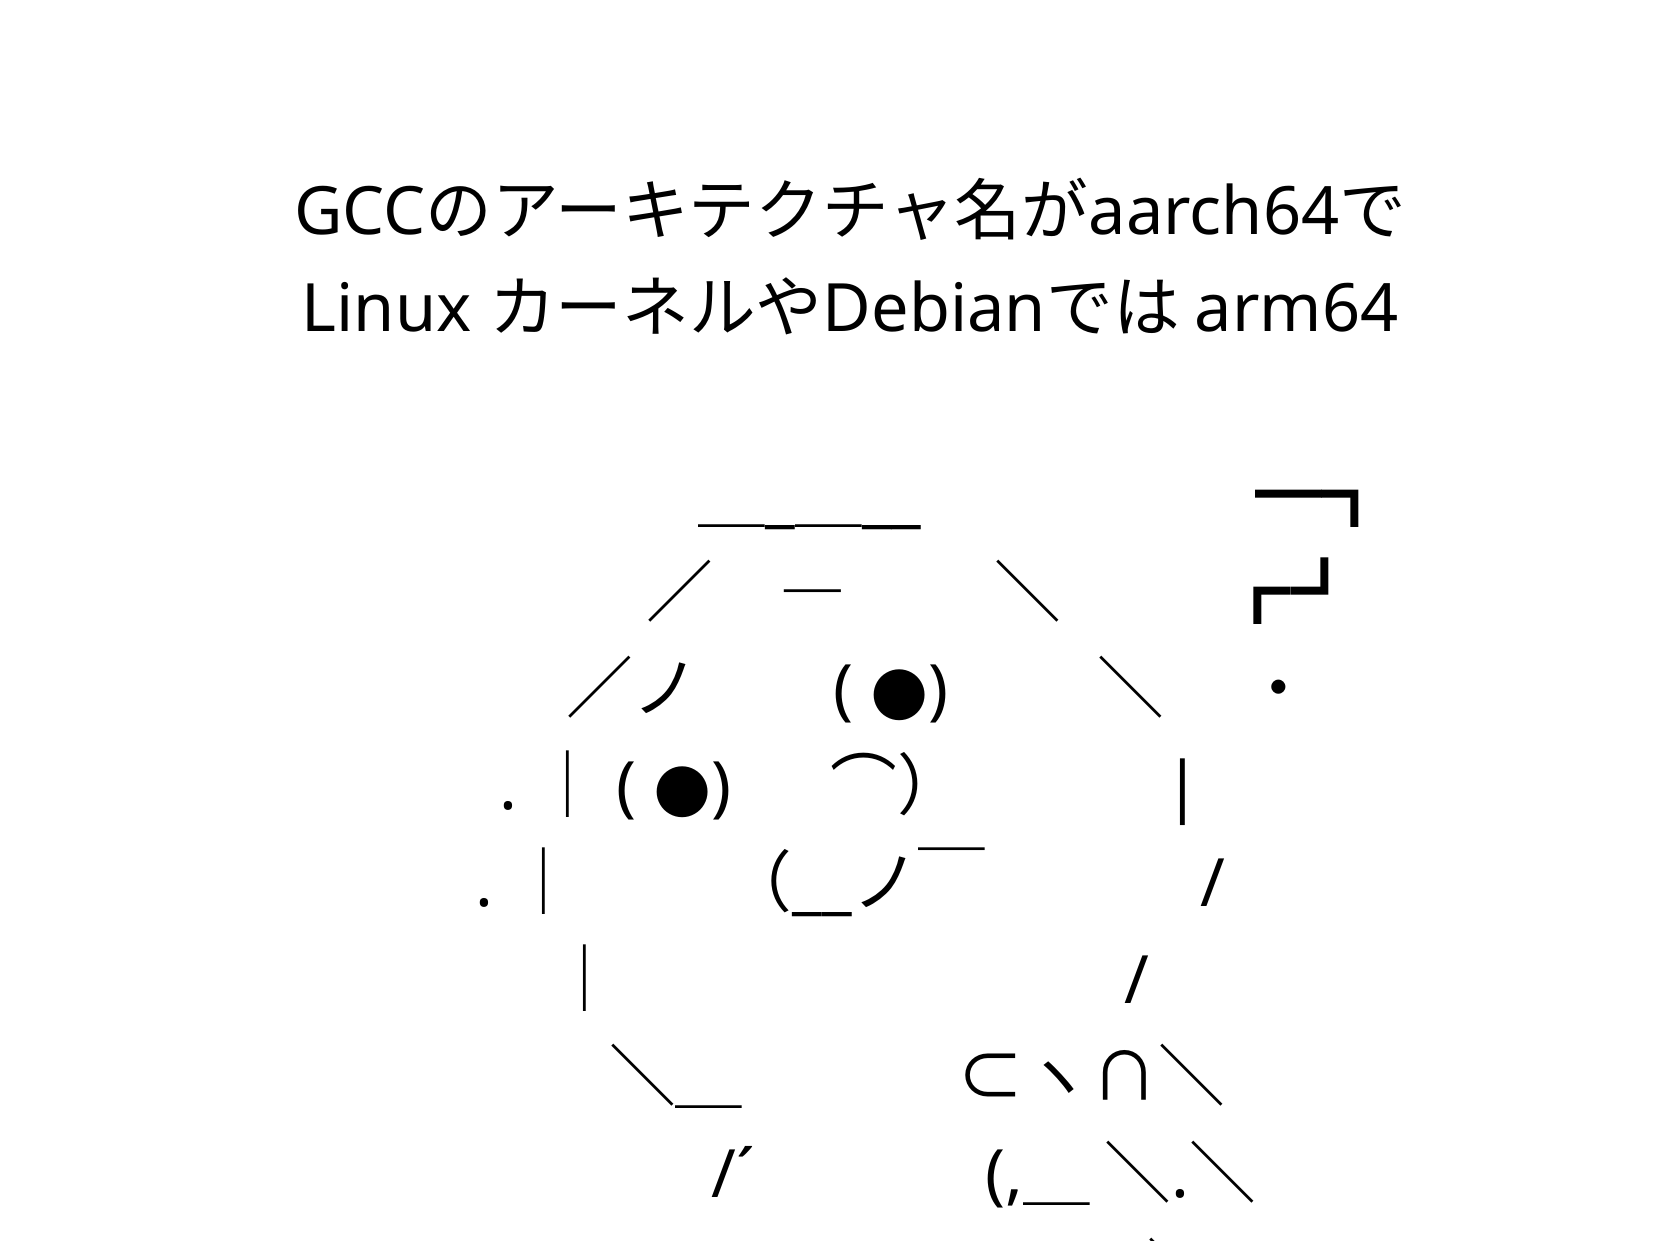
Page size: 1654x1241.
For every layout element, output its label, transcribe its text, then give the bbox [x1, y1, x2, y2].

text_box GCCのアーキテクチャ名がaarch64で Linux カーネルやDebianでは arm64 ＿_＿__ ━┓ ／ ― ＼ ┏┛ ／ノ ( ●) ＼ ・ . ｜ ( ●) ⌒） | . ｜ （__ノ￣ / ｜ / ＼＿ ⊂ヽ∩＼ /´ (,＿ ＼.＼ . | / ＼＿ﾉ [106, 266, 1595, 1205]
